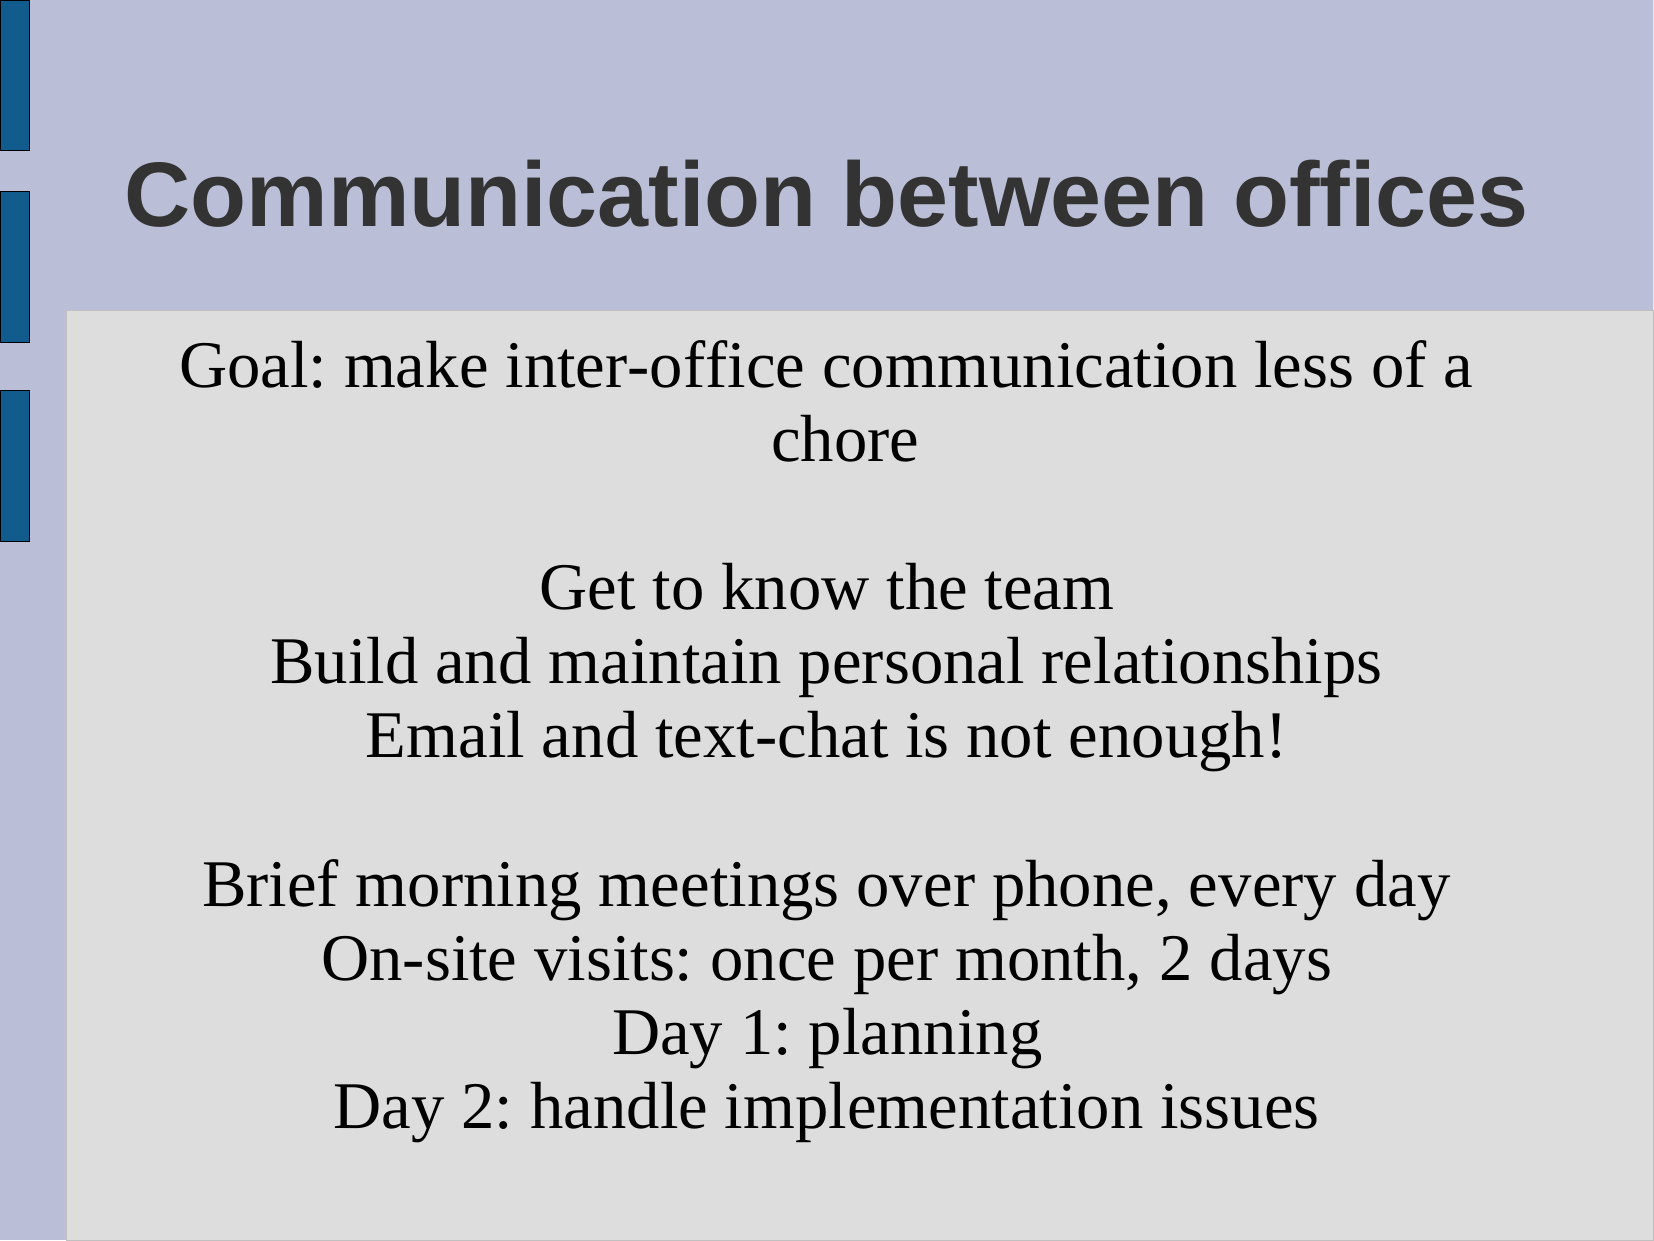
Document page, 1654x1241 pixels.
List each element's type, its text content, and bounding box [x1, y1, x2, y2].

subtitle Goal: make inter-office communication less of a chore Get to know the team Build and maintain personal relationships Email and text-chat is not enough! Brief morning meetings over phone, every day On-site visits: once per month, 2 days Day 1: planning Day 2: handle implementation issues [121, 328, 1534, 1143]
title Communication between offices [121, 91, 1534, 299]
